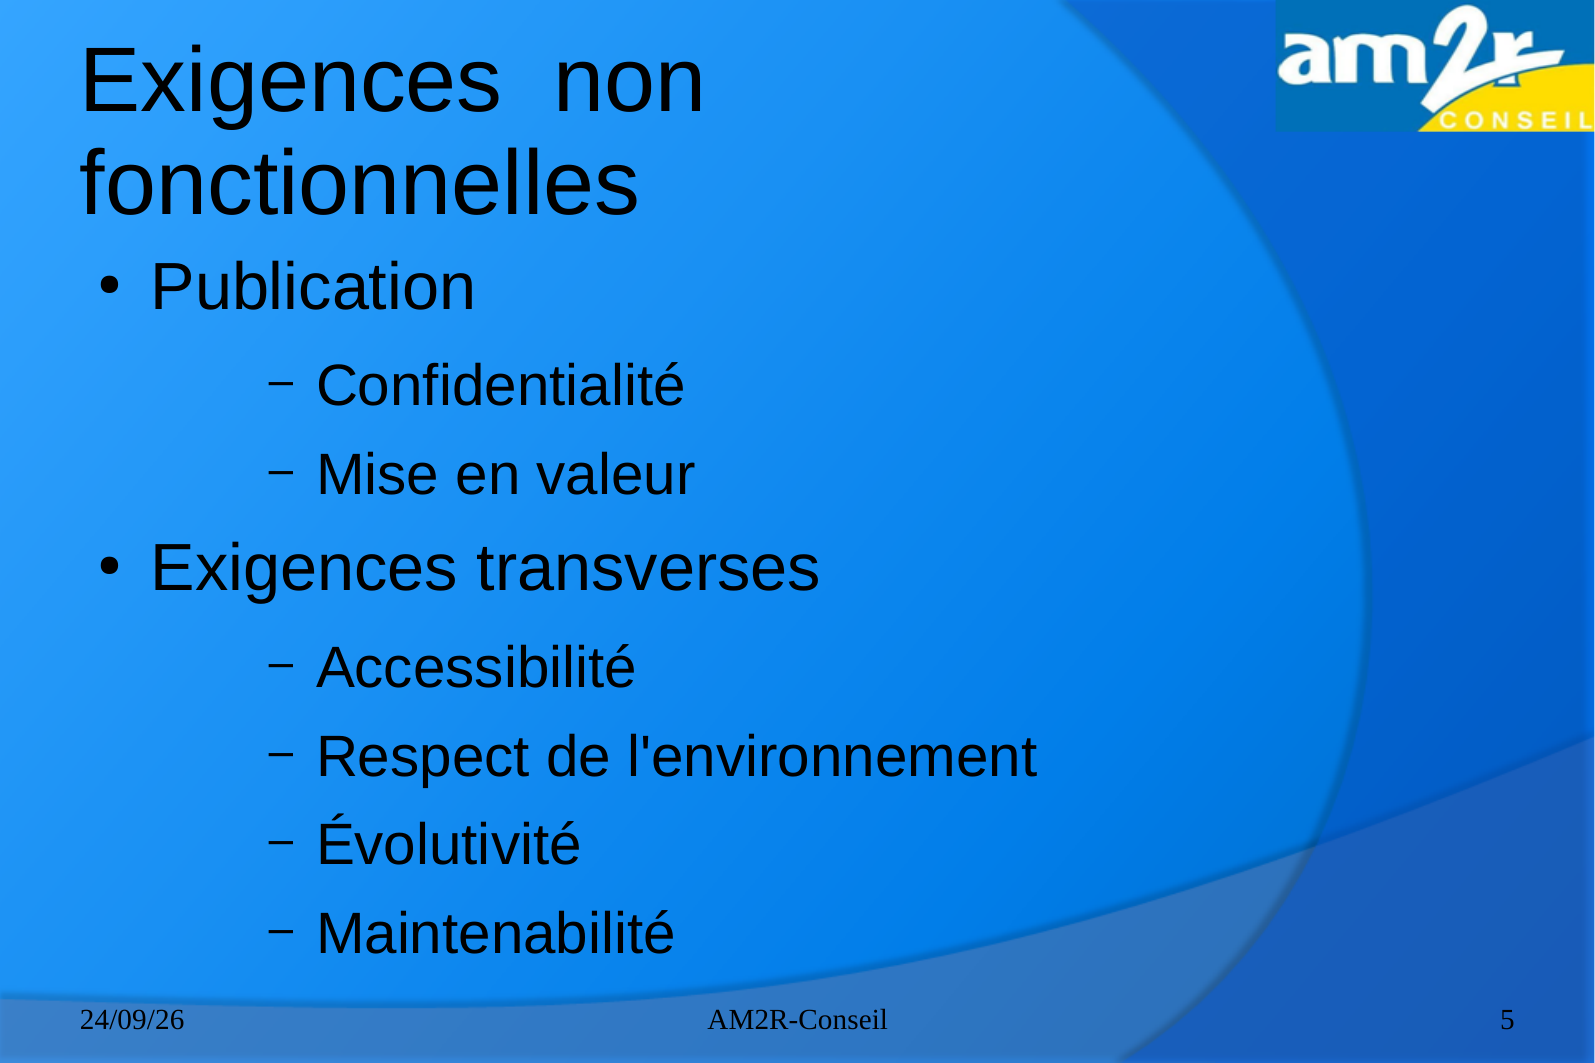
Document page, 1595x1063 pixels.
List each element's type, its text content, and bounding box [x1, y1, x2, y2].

list Publication Confidentialité Mise en valeur Exigences transverses Accessibilité Respect de l'environnement Évolutivité Maintenabilité [79, 248, 1515, 965]
picture [0, 0, 1595, 1063]
title Exigences non fonctionnelles [79, 28, 1241, 234]
